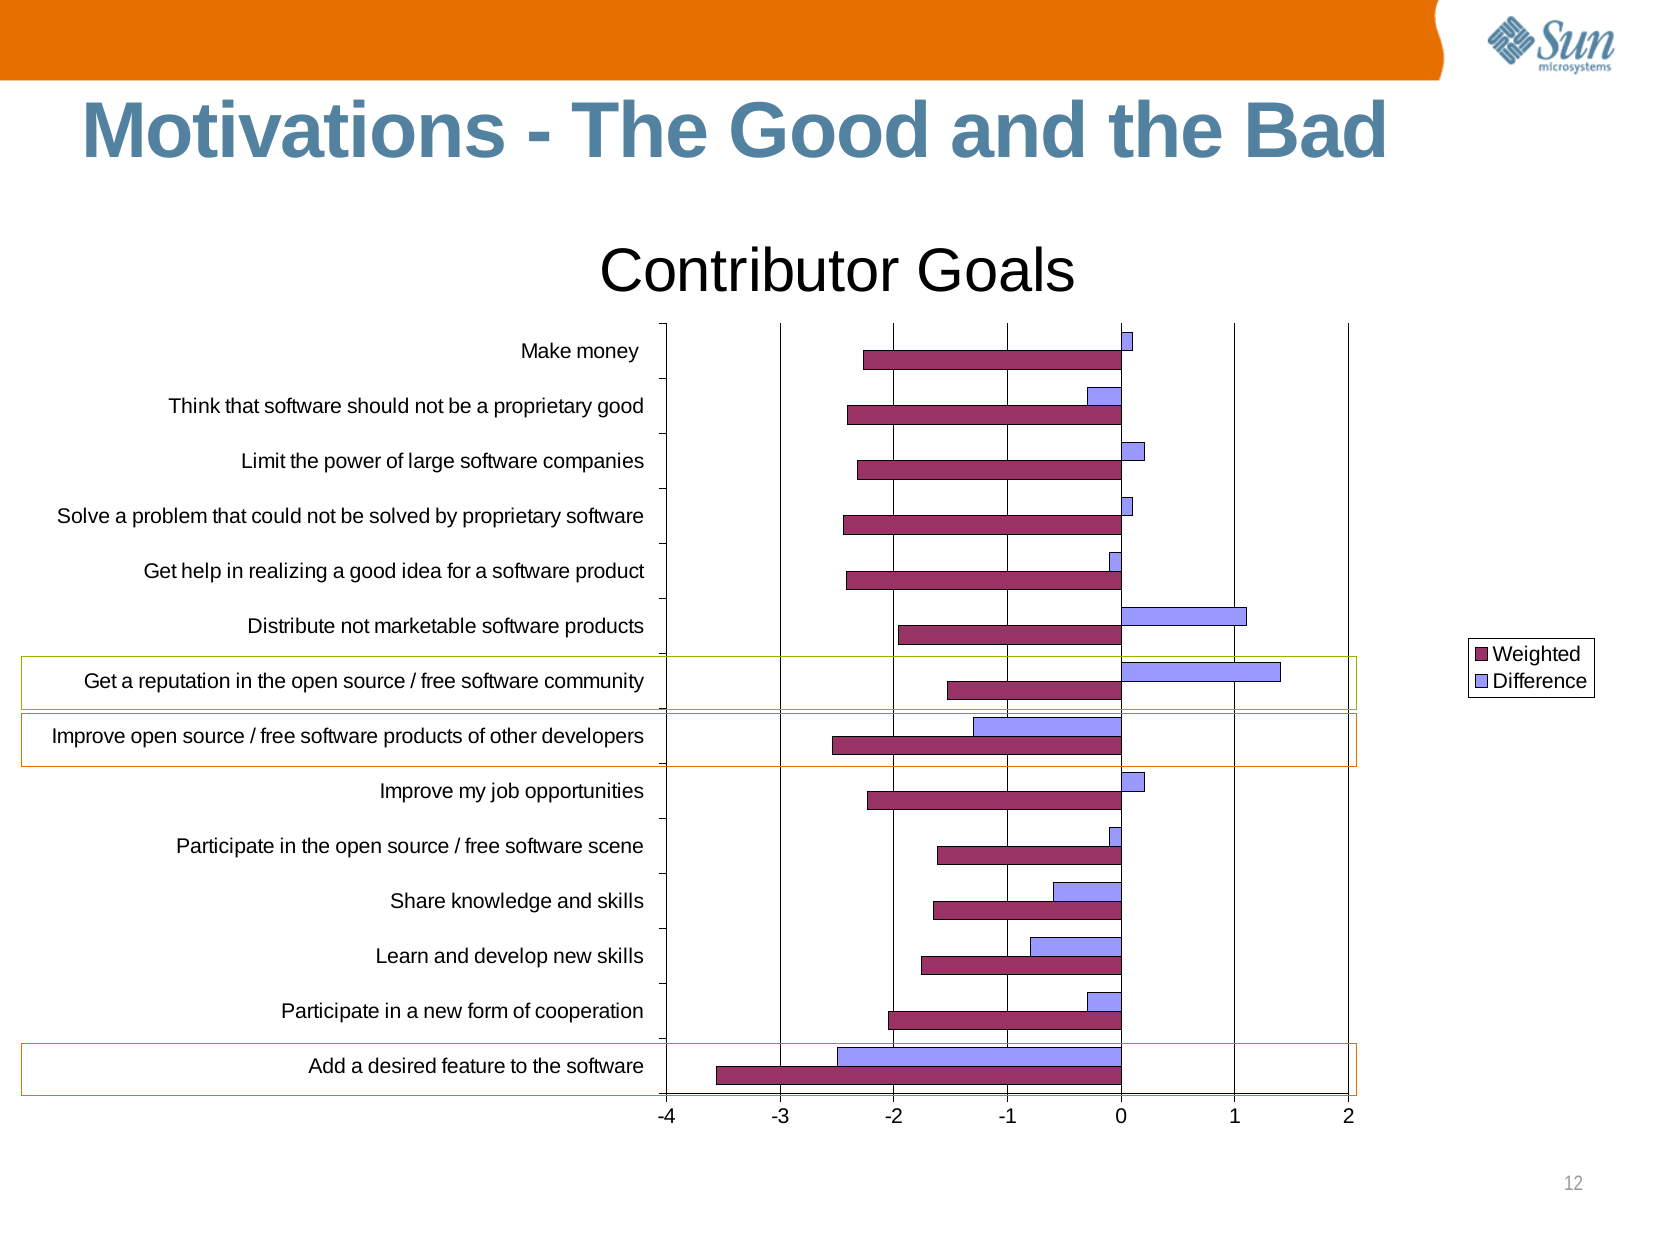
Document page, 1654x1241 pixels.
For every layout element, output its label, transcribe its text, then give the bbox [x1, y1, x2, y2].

title Motivations - The Good and the Bad [81, 93, 1583, 197]
picture [0, 0, 1654, 83]
chart [19, 197, 1640, 1148]
